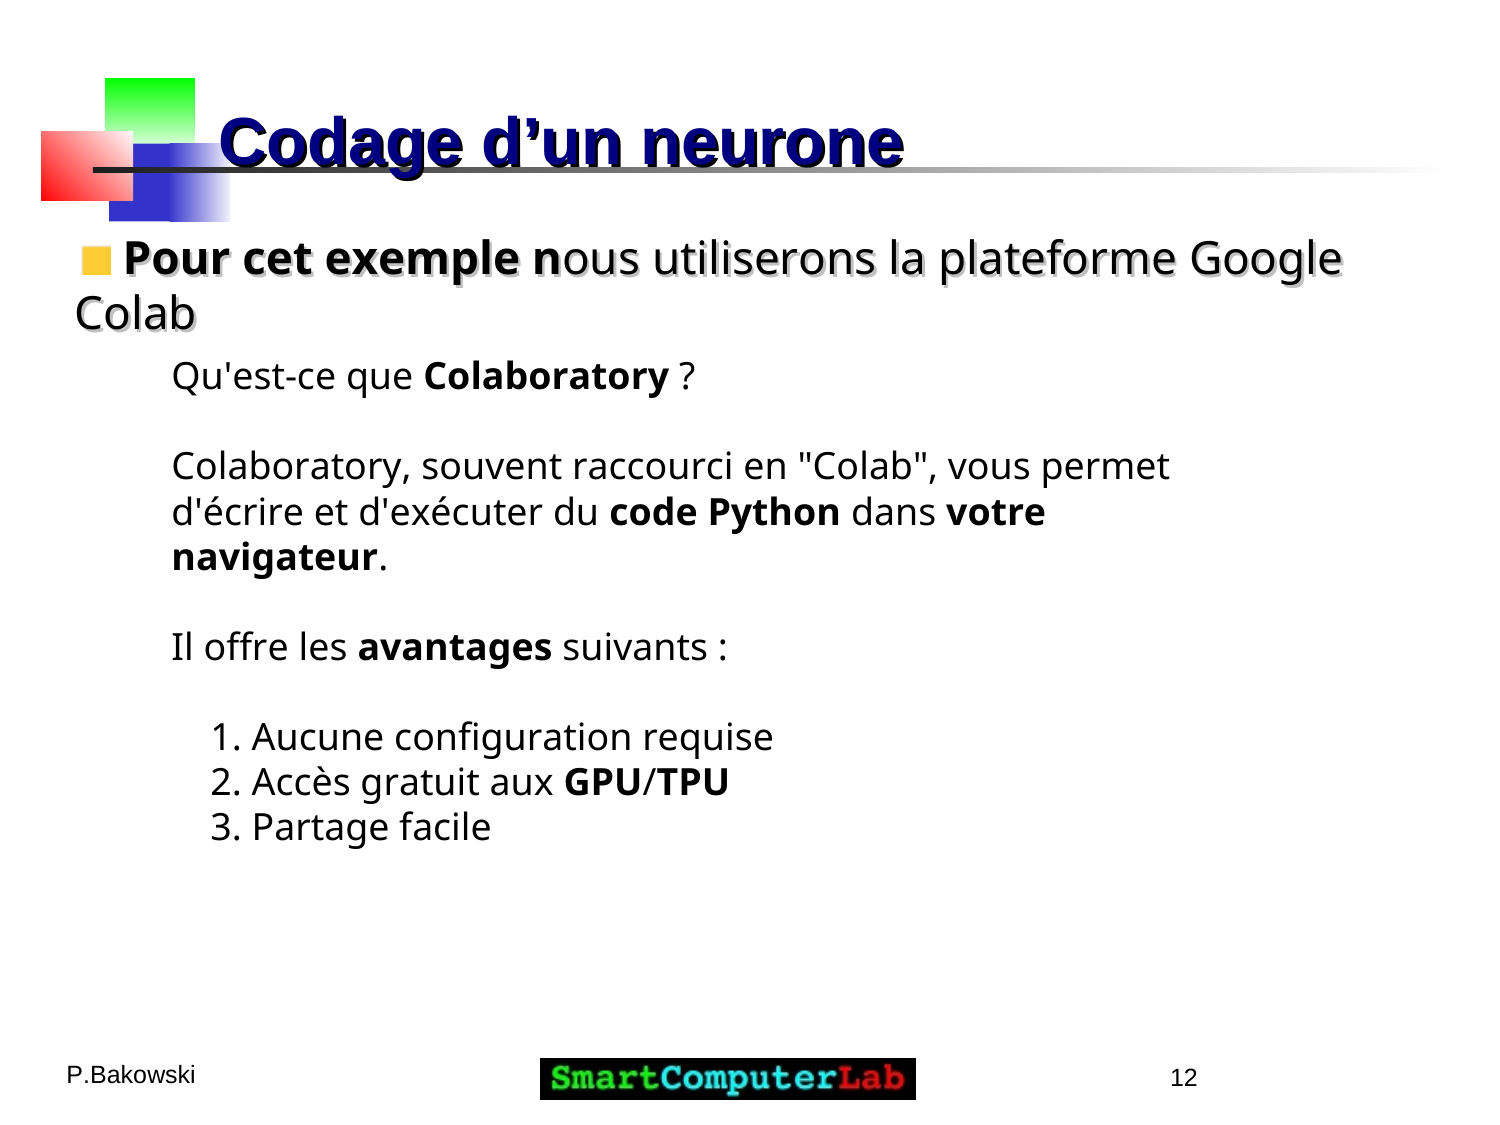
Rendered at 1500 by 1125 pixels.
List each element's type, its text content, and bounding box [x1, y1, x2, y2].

text_box Qu'est-ce que Colaboratory ? Colaboratory, souvent raccourci en "Colab", vous permet d'écrire et d'exécuter du code Python dans votre navigateur. Il offre les avantages suivants : 1. Aucune configuration requise 2. Accès gratuit aux GPU/TPU 3. Partage facile [156, 345, 1261, 901]
title Codage d’un neurone [203, 90, 1456, 134]
text_box Pour cet exemple nous utiliserons la plateforme Google Colab [60, 134, 1471, 347]
picture [74, 238, 111, 275]
picture [540, 1058, 916, 1100]
